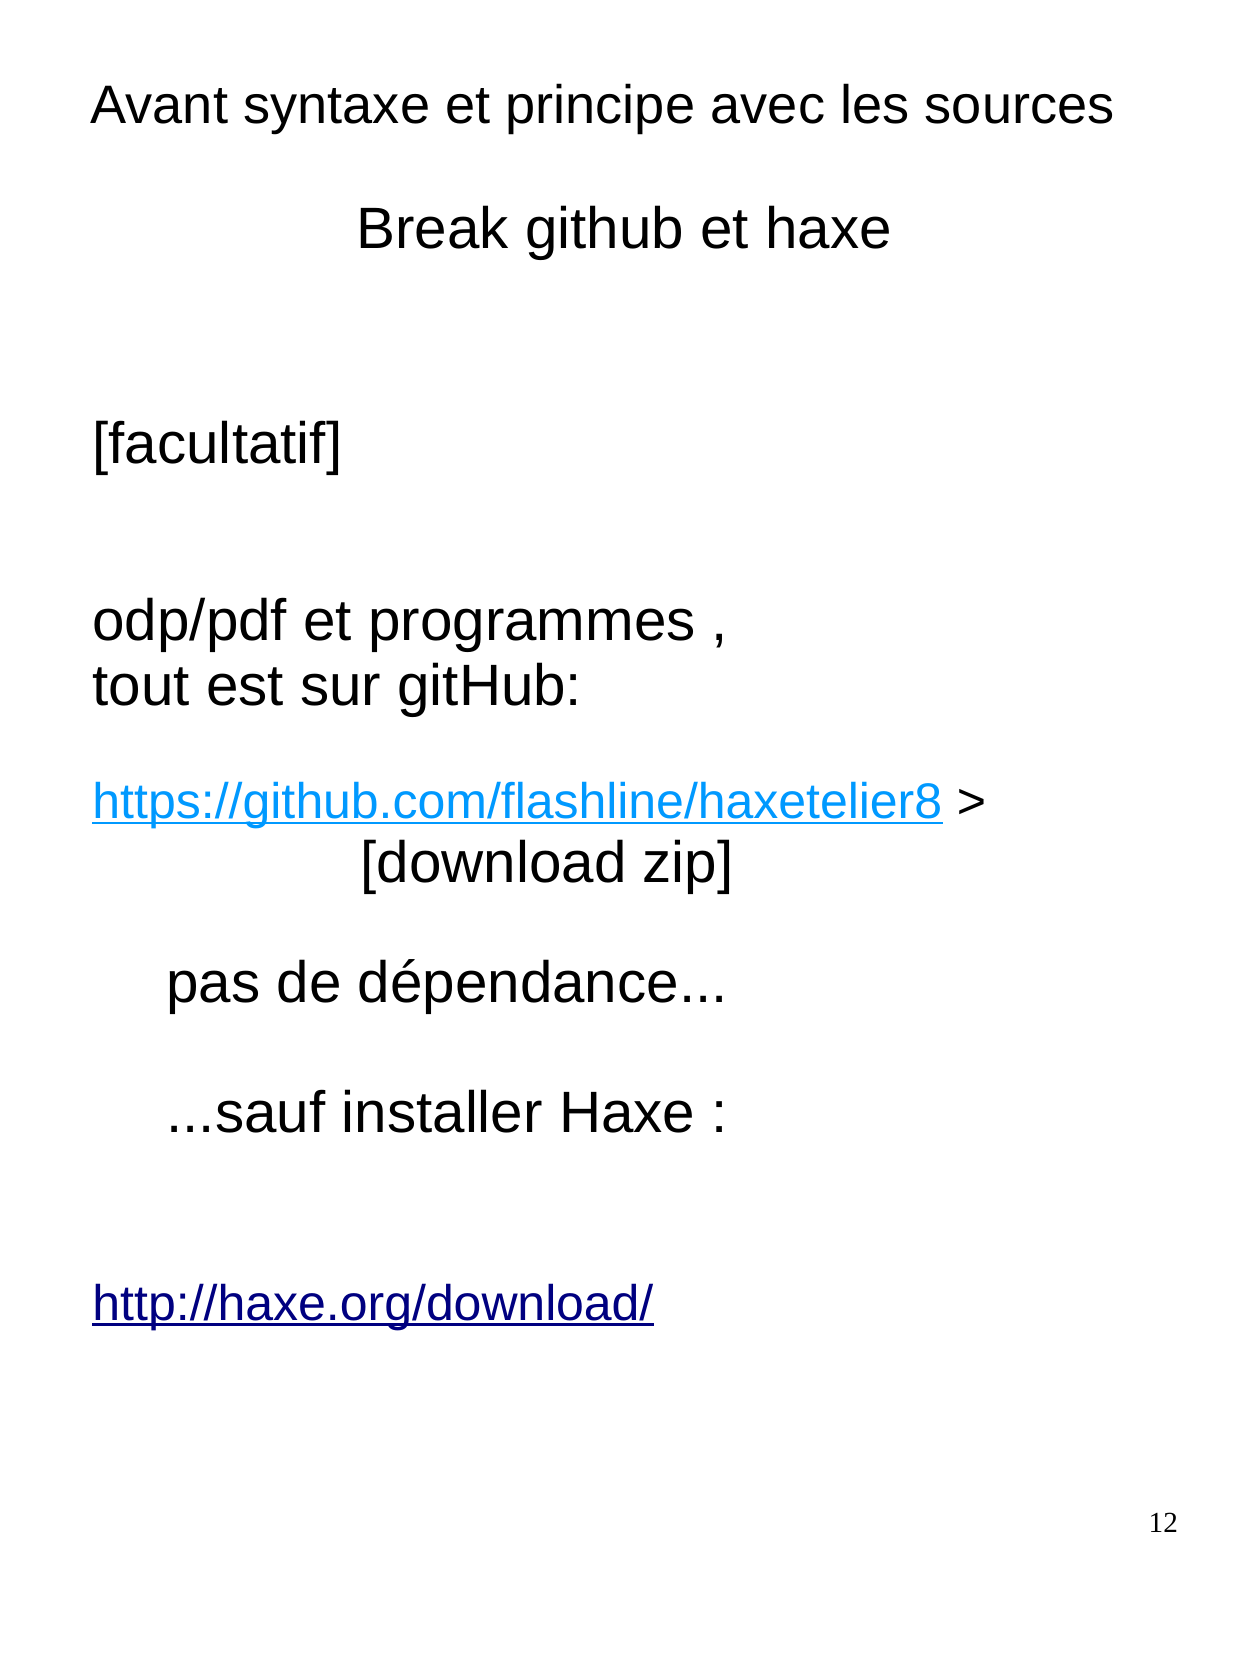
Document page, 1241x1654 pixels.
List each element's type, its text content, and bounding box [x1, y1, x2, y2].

text_box Avant syntaxe et principe avec les sources [75, 67, 1184, 174]
text_box Break github et haxe [341, 188, 929, 295]
text_box [facultatif] odp/pdf et programmes , tout est sur gitHub: https://github.com/flashline/haxetelier8 > [download zip] pas de dépendance... ...sauf installer Haxe : http://haxe.org/download/ [77, 403, 1166, 1432]
